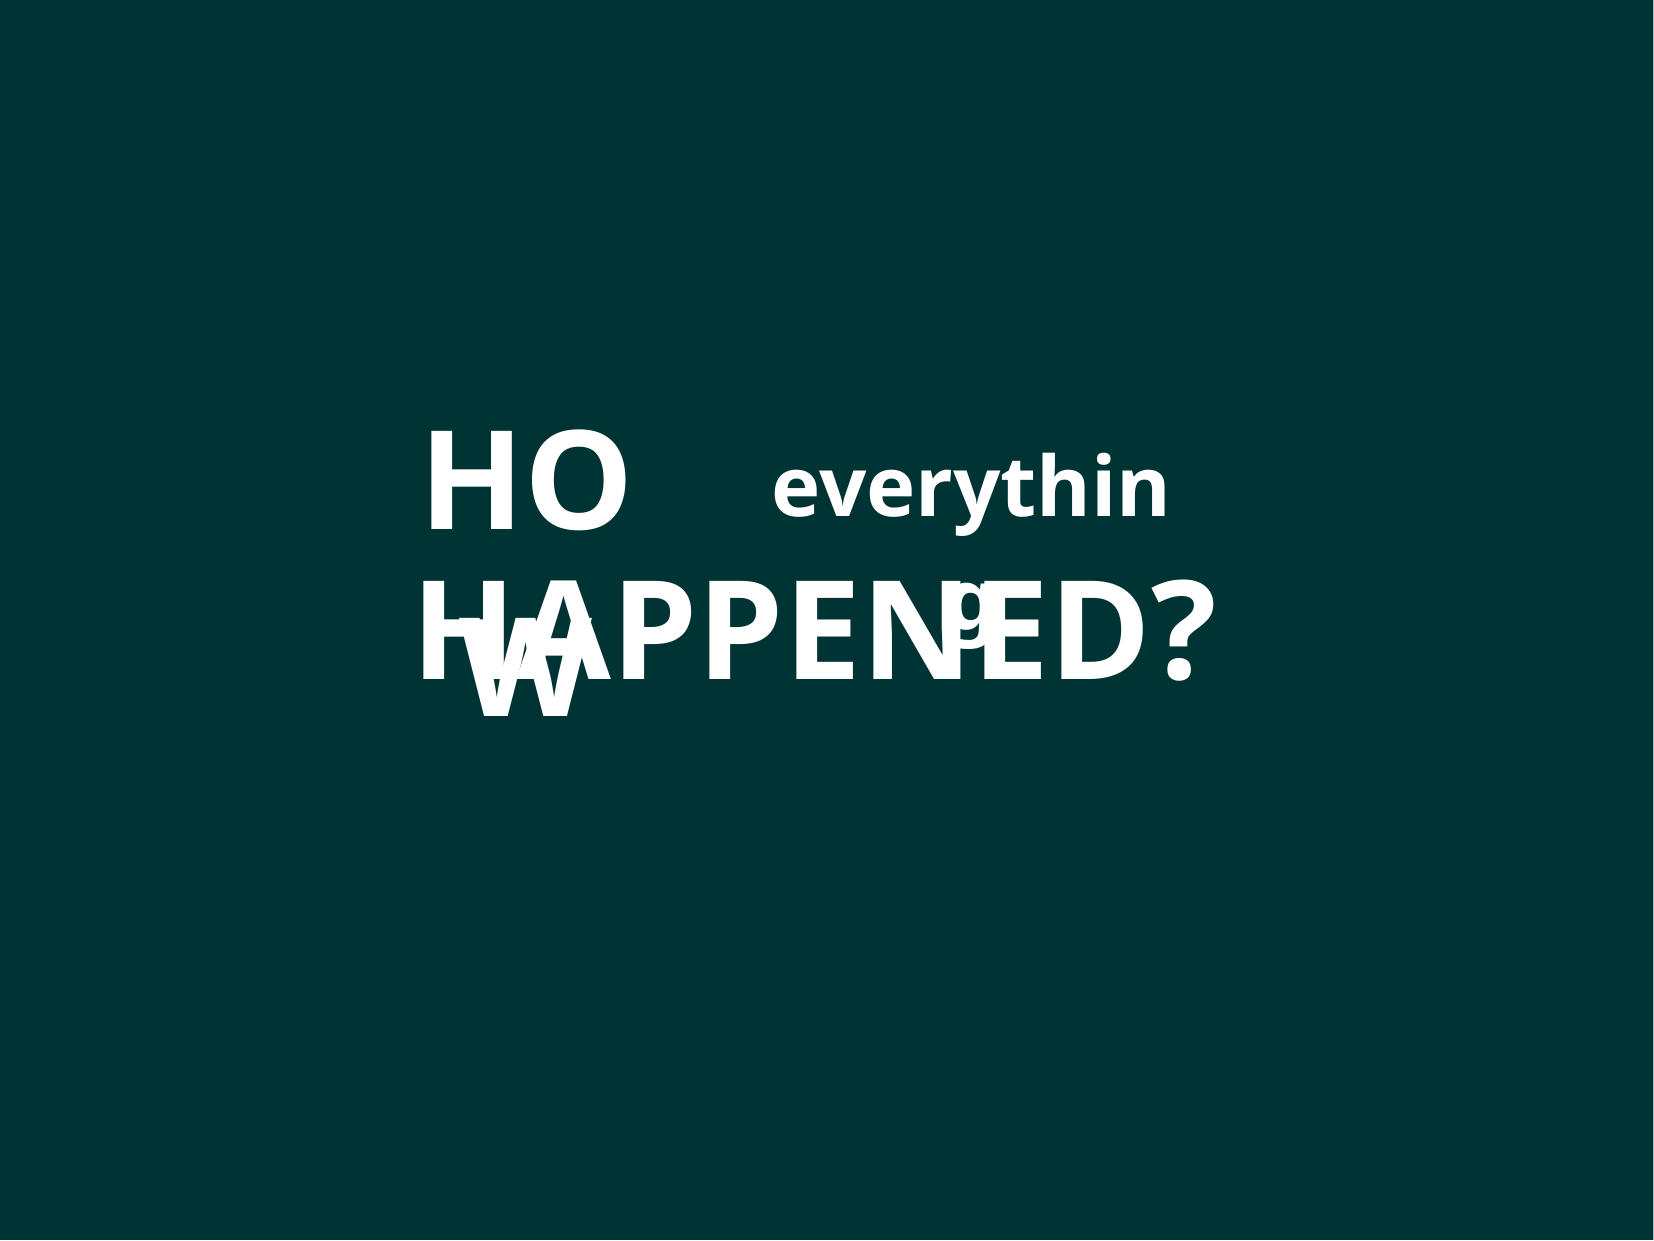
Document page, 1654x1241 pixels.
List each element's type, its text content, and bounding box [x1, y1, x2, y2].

text_box everything [756, 420, 1231, 525]
text_box HOW [405, 375, 774, 525]
text_box HAPPENED? [396, 525, 1246, 695]
